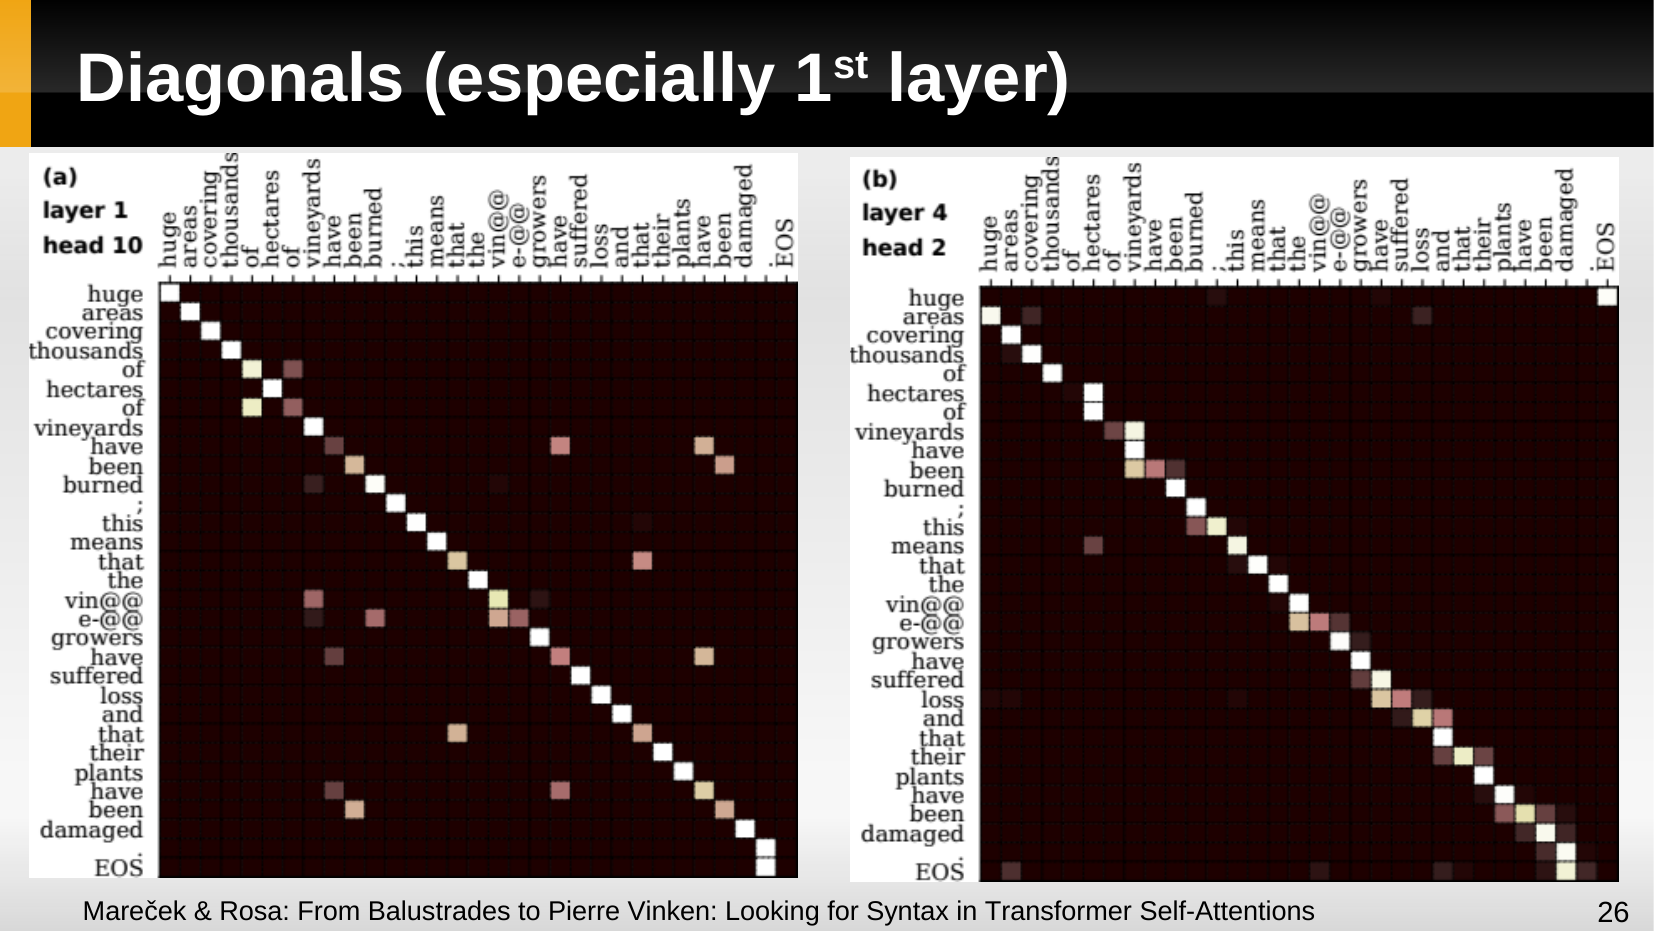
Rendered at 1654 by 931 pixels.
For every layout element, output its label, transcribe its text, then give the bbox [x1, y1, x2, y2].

picture [0, 0, 1654, 931]
title Diagonals (especially 1st layer) [76, 0, 1625, 156]
